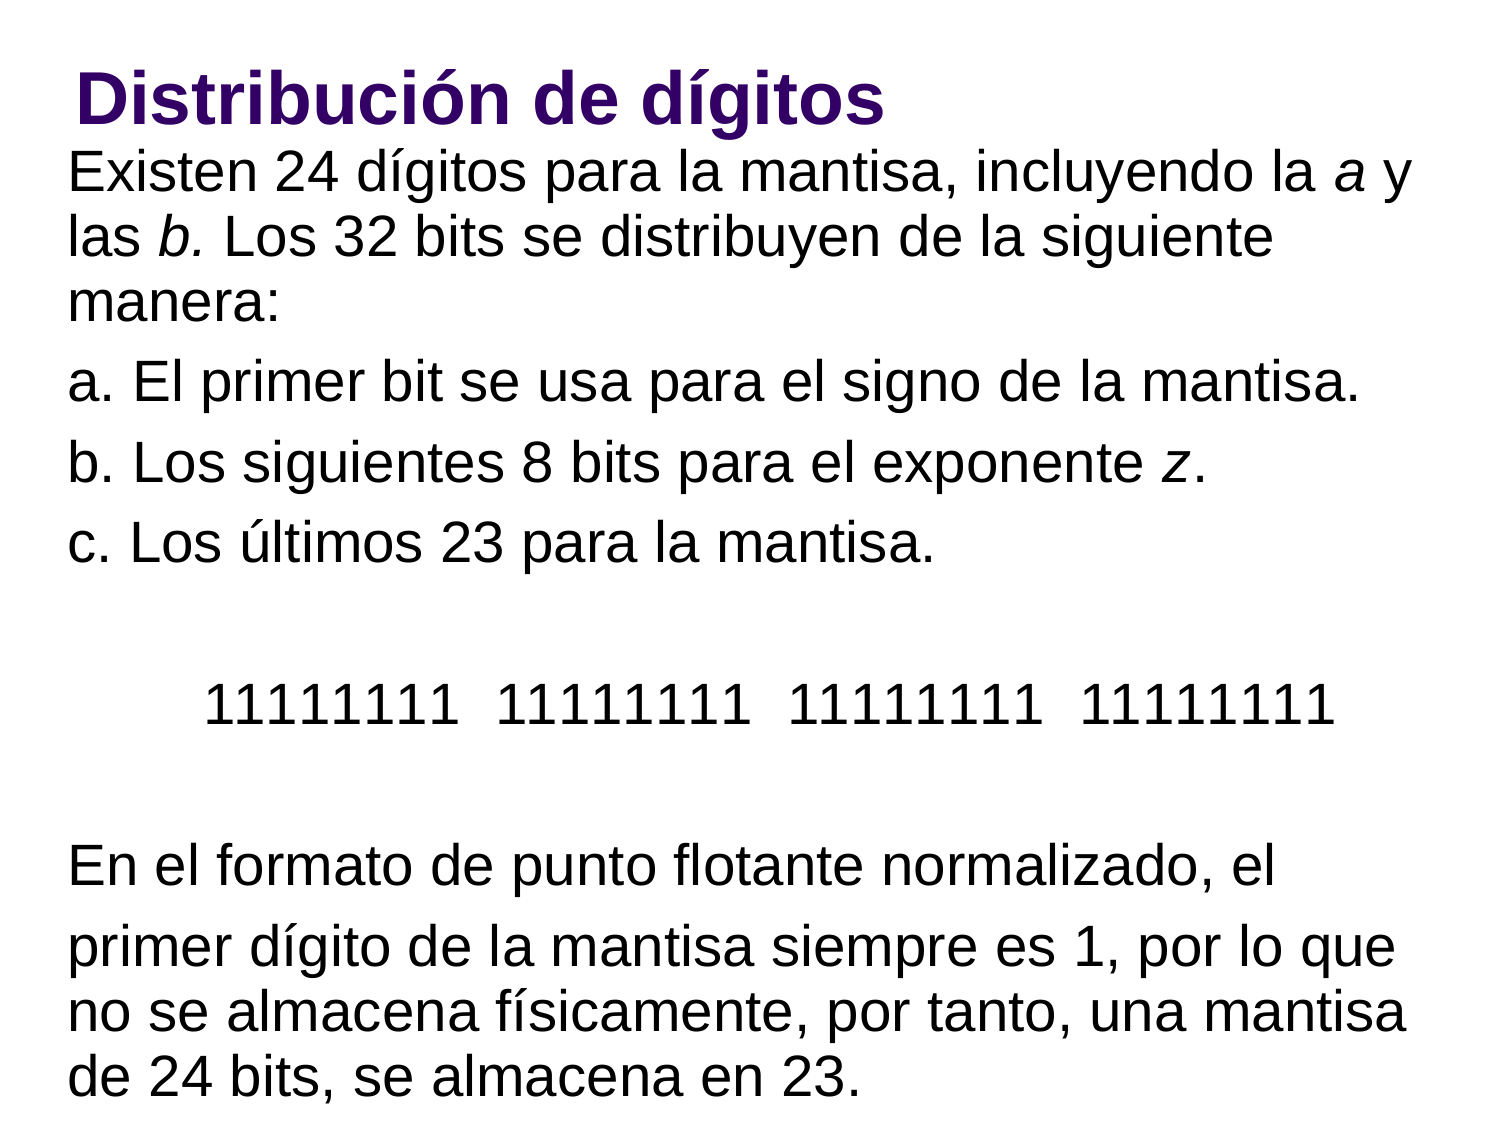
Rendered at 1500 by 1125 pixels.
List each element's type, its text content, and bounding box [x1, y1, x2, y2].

title Distribución de dígitos [74, 19, 1313, 139]
subtitle Existen 24 dígitos para la mantisa, incluyendo la a y las b. Los 32 bits se distribuyen de la siguiente manera: a. El primer bit se usa para el signo de la mantisa. b. Los siguientes 8 bits para el exponente z. c. Los últimos 23 para la mantisa. 11111111 11111111 11111111 11111111 En el formato de punto flotante normalizado, el primer dígito de la mantisa siempre es 1, por lo que no se almacena físicamente, por tanto, una mantisa de 24 bits, se almacena en 23. [67, 139, 1477, 1107]
